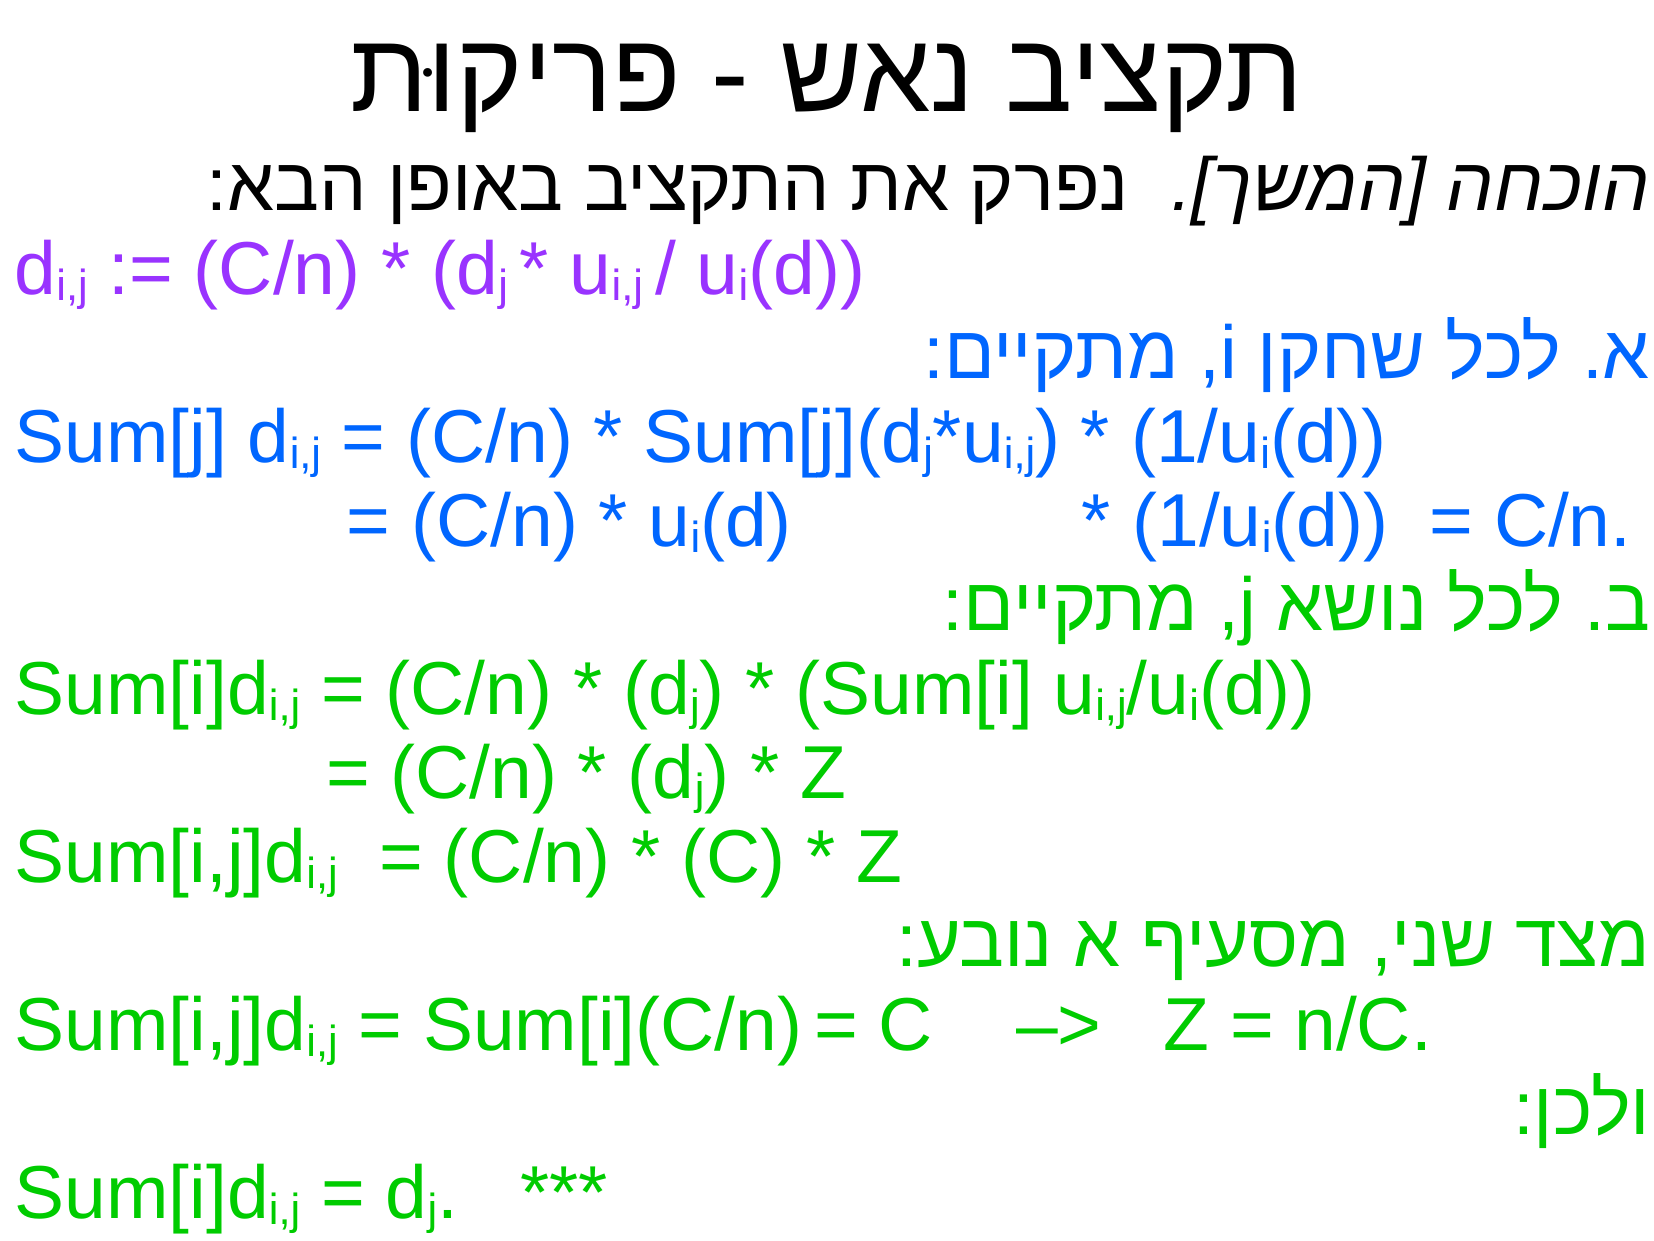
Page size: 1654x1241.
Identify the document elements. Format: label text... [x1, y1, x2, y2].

text_box הוכחה [המשך]. נפרק את התקציב באופן הבא: di,j := (C/n) * (dj * ui,j / ui(d)) א. לכל שחקן i, מתקיים: Sum[j] di,j = (C/n) * Sum[j](dj*ui,j) * (1/ui(d)) = (C/n) * ui(d) * (1/ui(d)) = C/n. ב. לכל נושא j, מתקיים: Sum[i]di,j = (C/n) * (dj) * (Sum[i] ui,j/ui(d)) = (C/n) * (dj) * Z Sum[i,j]di,j = (C/n) * (C) * Z מצד שני, מסעיף א נובע: Sum[i,j]di,j = Sum[i](C/n) = C –> Z = n/C. ולכן: Sum[i]di,j = dj. *** [0, 135, 1654, 1241]
title תקציב נאש - פריקוּת [0, 0, 1654, 135]
